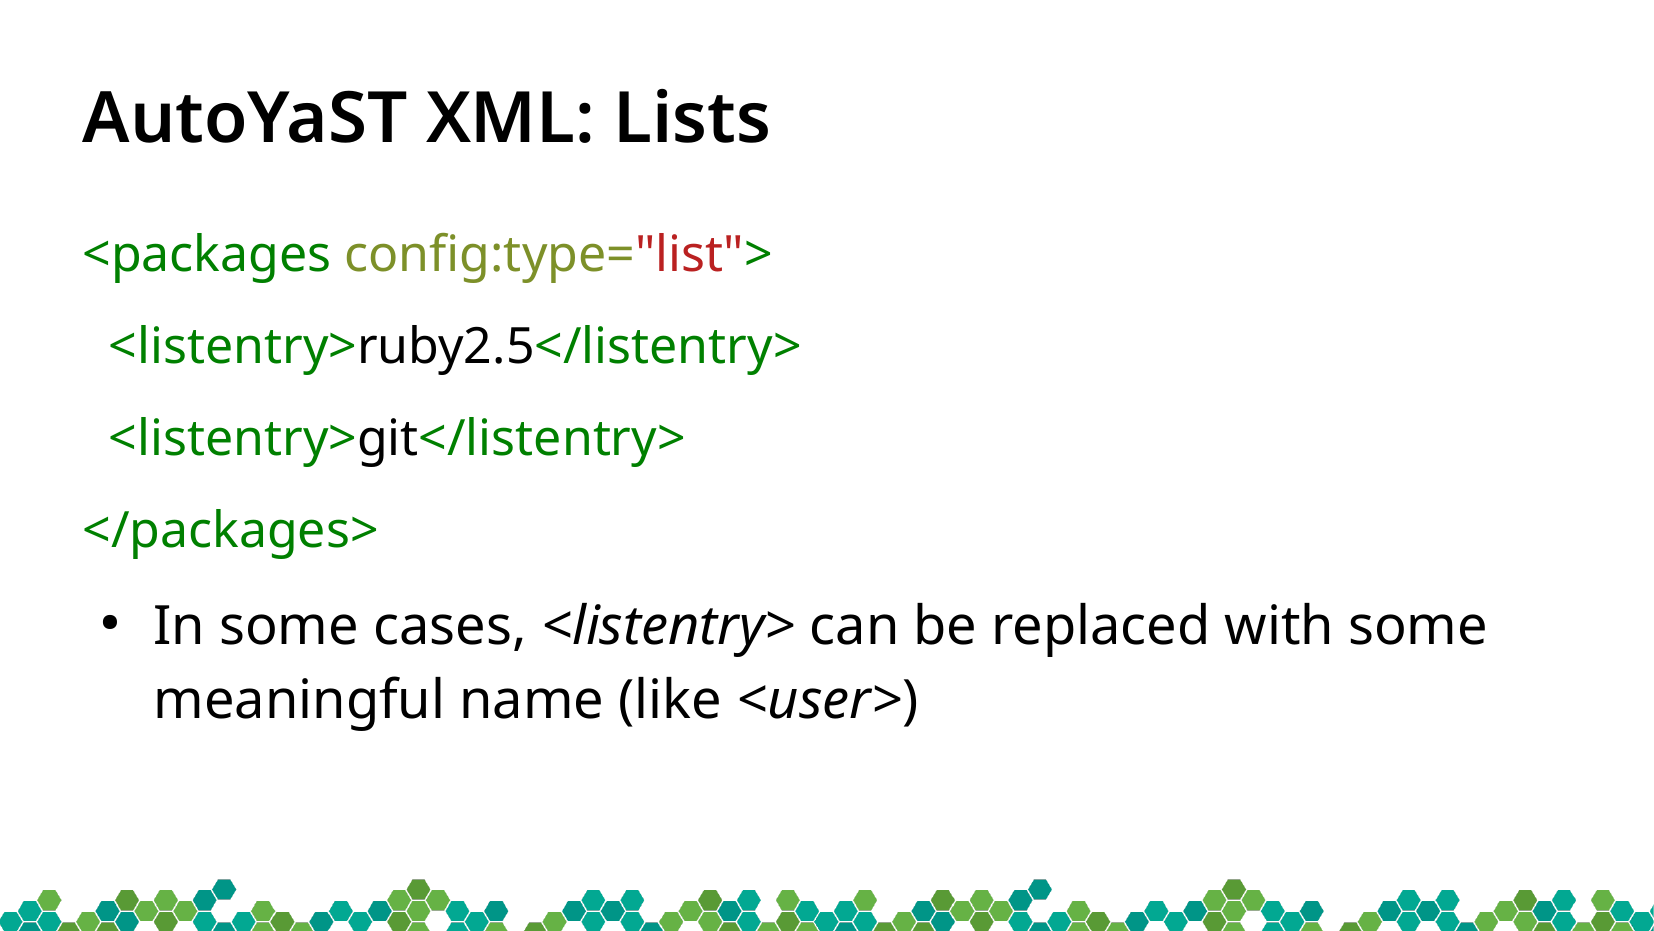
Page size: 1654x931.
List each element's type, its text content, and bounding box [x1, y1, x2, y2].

title AutoYaST XML: Lists [82, 37, 1571, 193]
picture [0, 871, 1654, 931]
list <packages config:type="list"> <listentry>ruby2.5</listentry> <listentry>git</listentry> </packages> In some cases, <listentry> can be replaced with some meaningful name (like <user>) [82, 217, 1571, 855]
